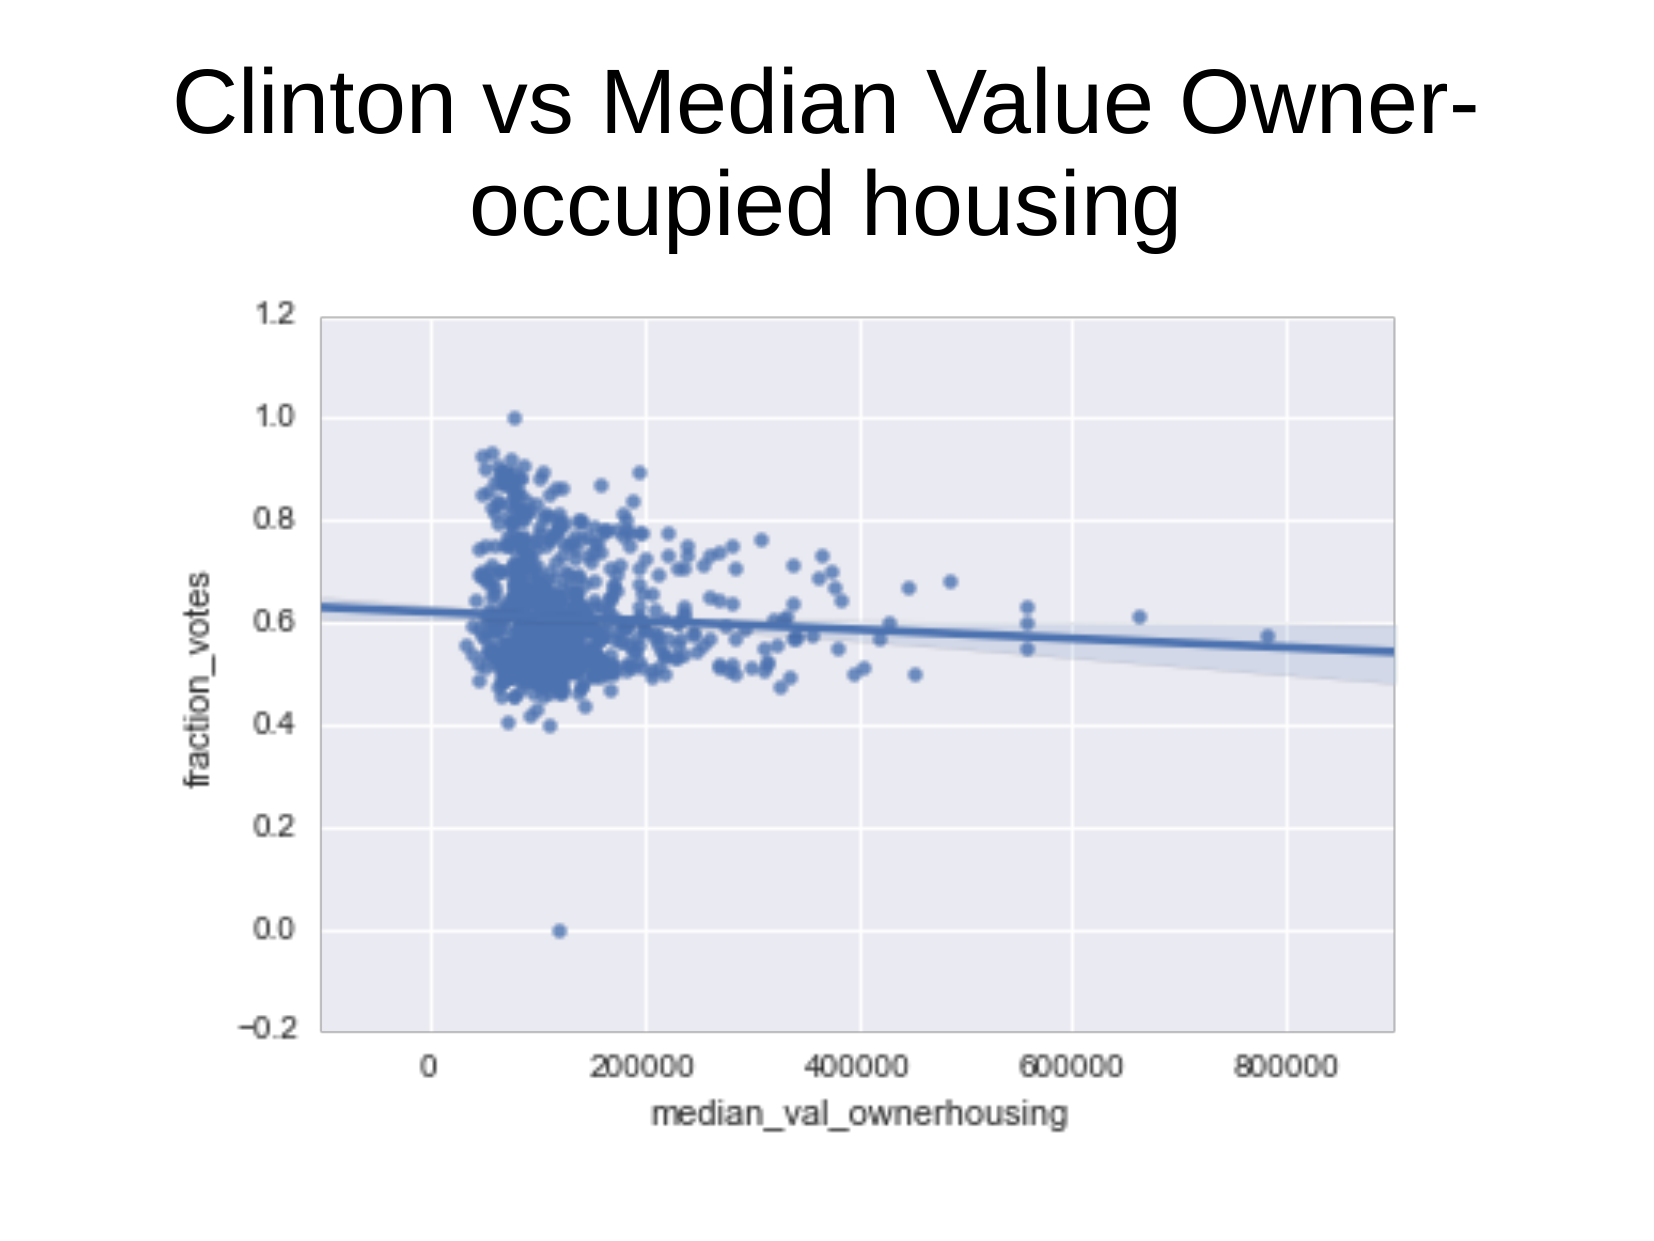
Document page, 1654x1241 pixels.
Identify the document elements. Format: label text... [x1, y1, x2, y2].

picture [165, 280, 1418, 1156]
title Clinton vs Median Value Owner-occupied housing [82, 49, 1571, 257]
